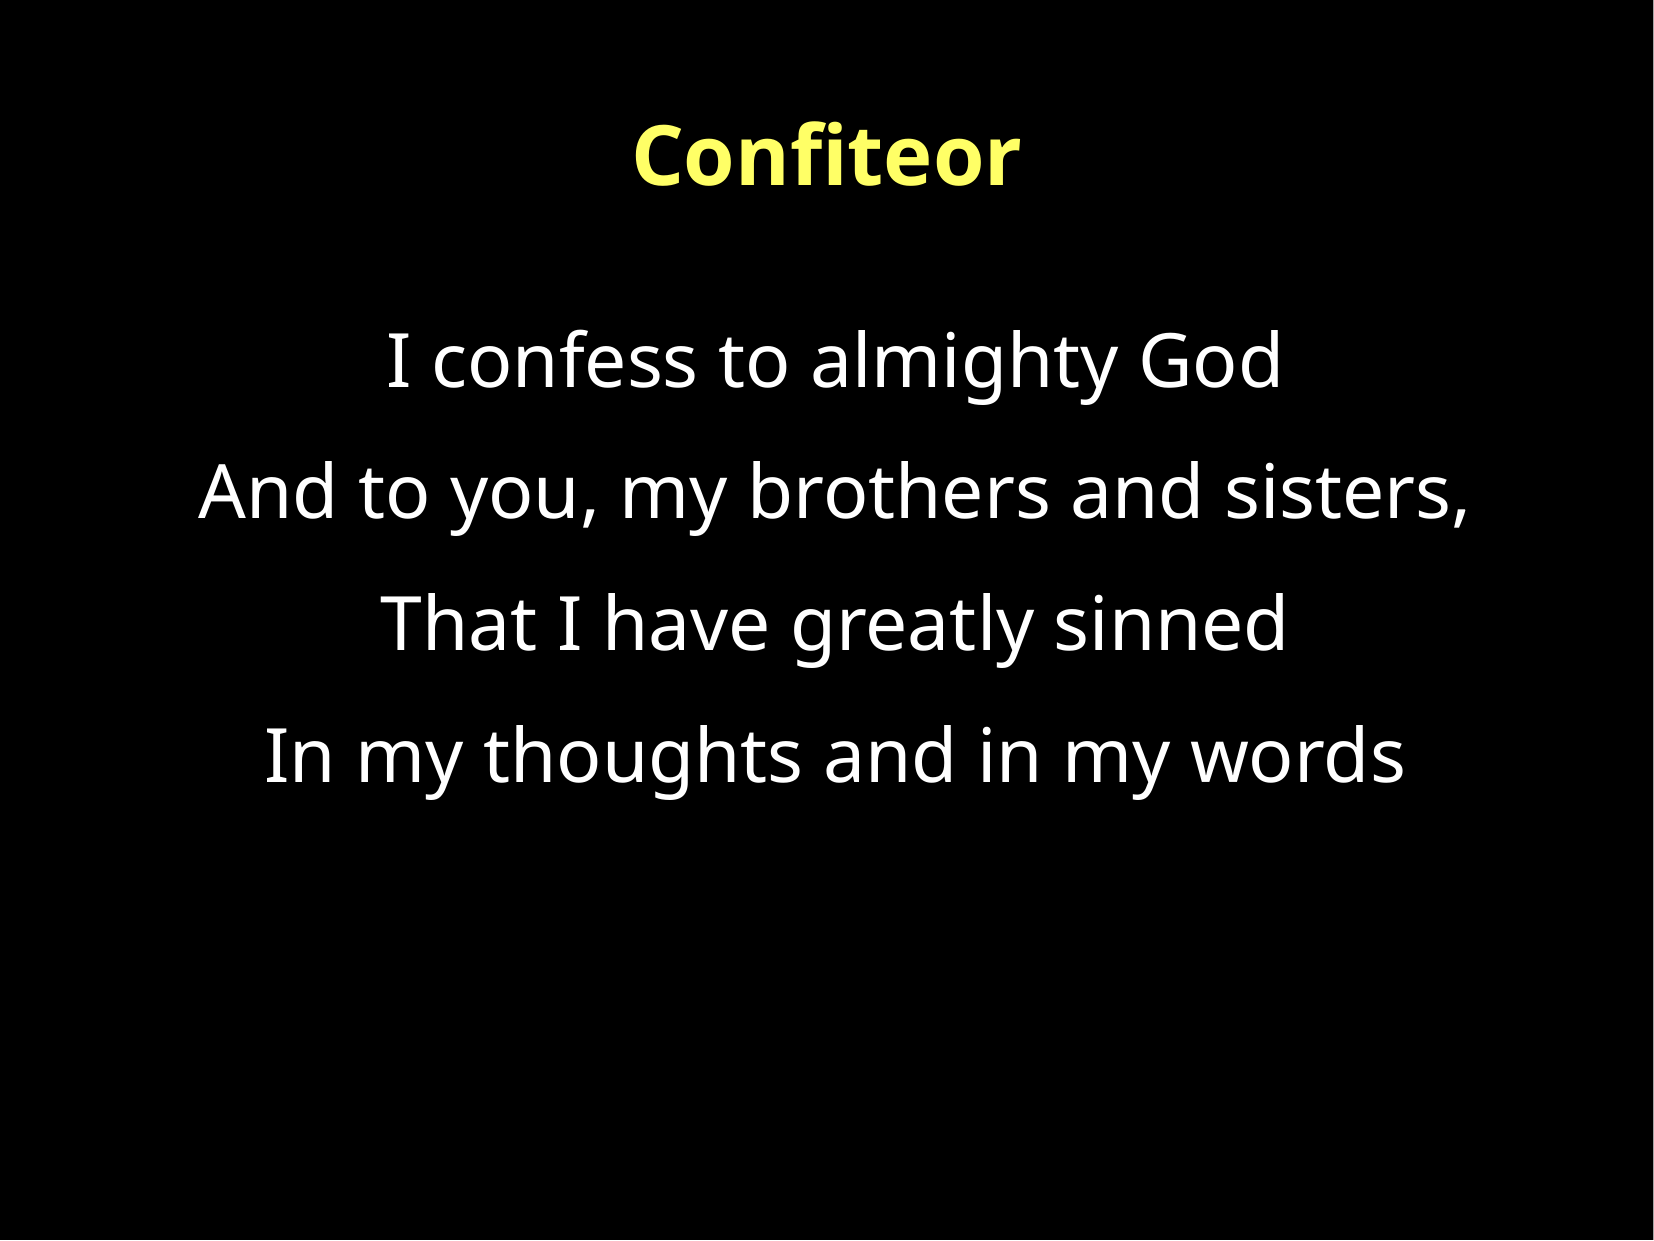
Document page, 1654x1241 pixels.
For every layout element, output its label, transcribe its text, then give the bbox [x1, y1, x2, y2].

list I confess to almighty God And to you, my brothers and sisters, That I have greatly sinned In my thoughts and in my words [0, 307, 1654, 1229]
title Confiteor [0, 49, 1654, 257]
